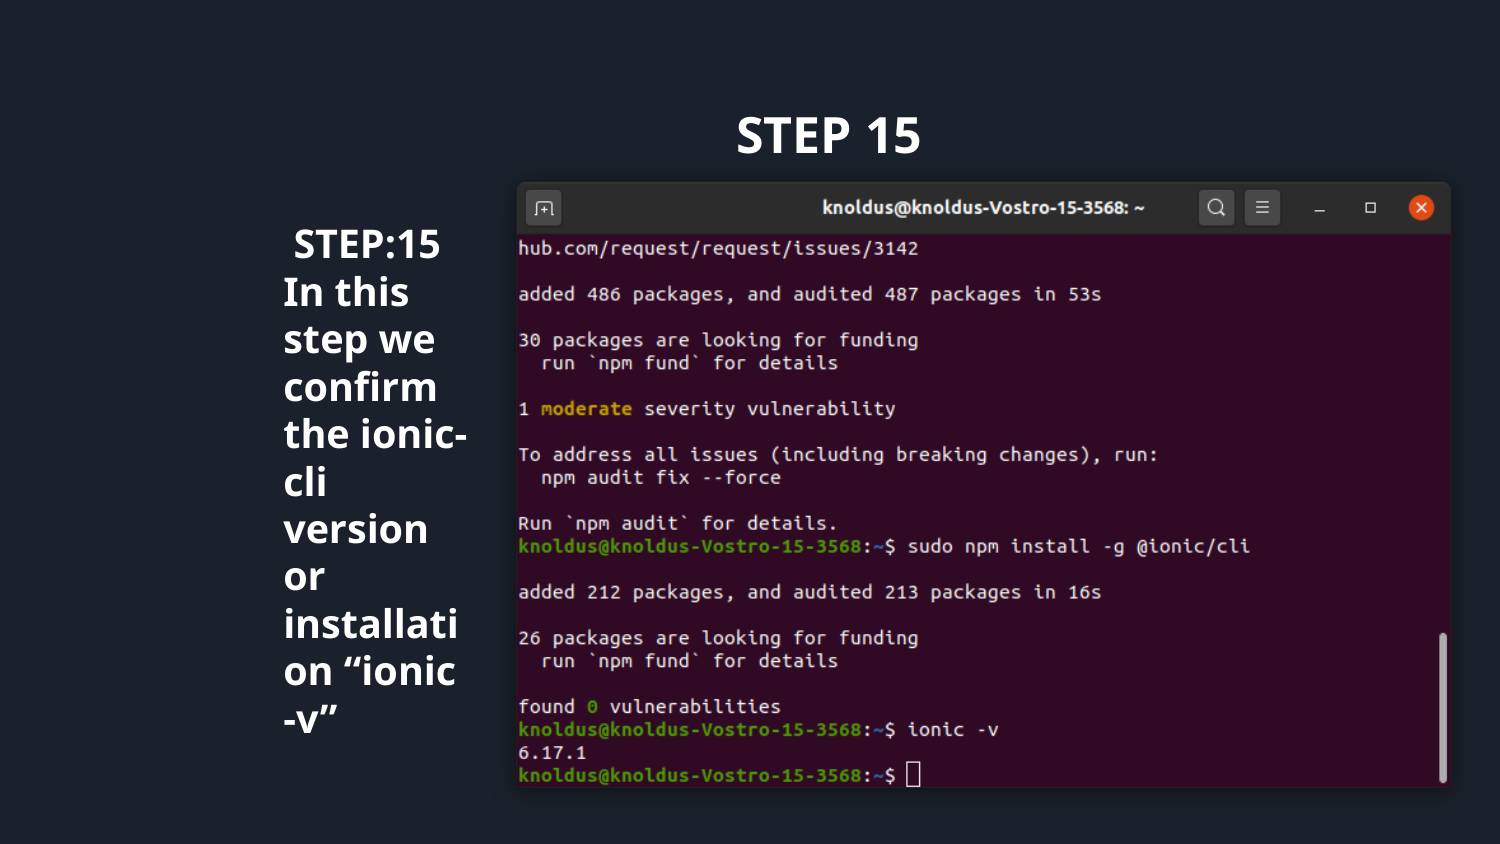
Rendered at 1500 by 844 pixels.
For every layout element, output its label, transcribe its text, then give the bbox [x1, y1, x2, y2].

text_box STEP 15 [721, 0, 1019, 153]
picture [484, 153, 1484, 824]
text_box STEP:15 In this step we confirm the ionic-cli version or installation “ionic -v” [268, 203, 485, 757]
